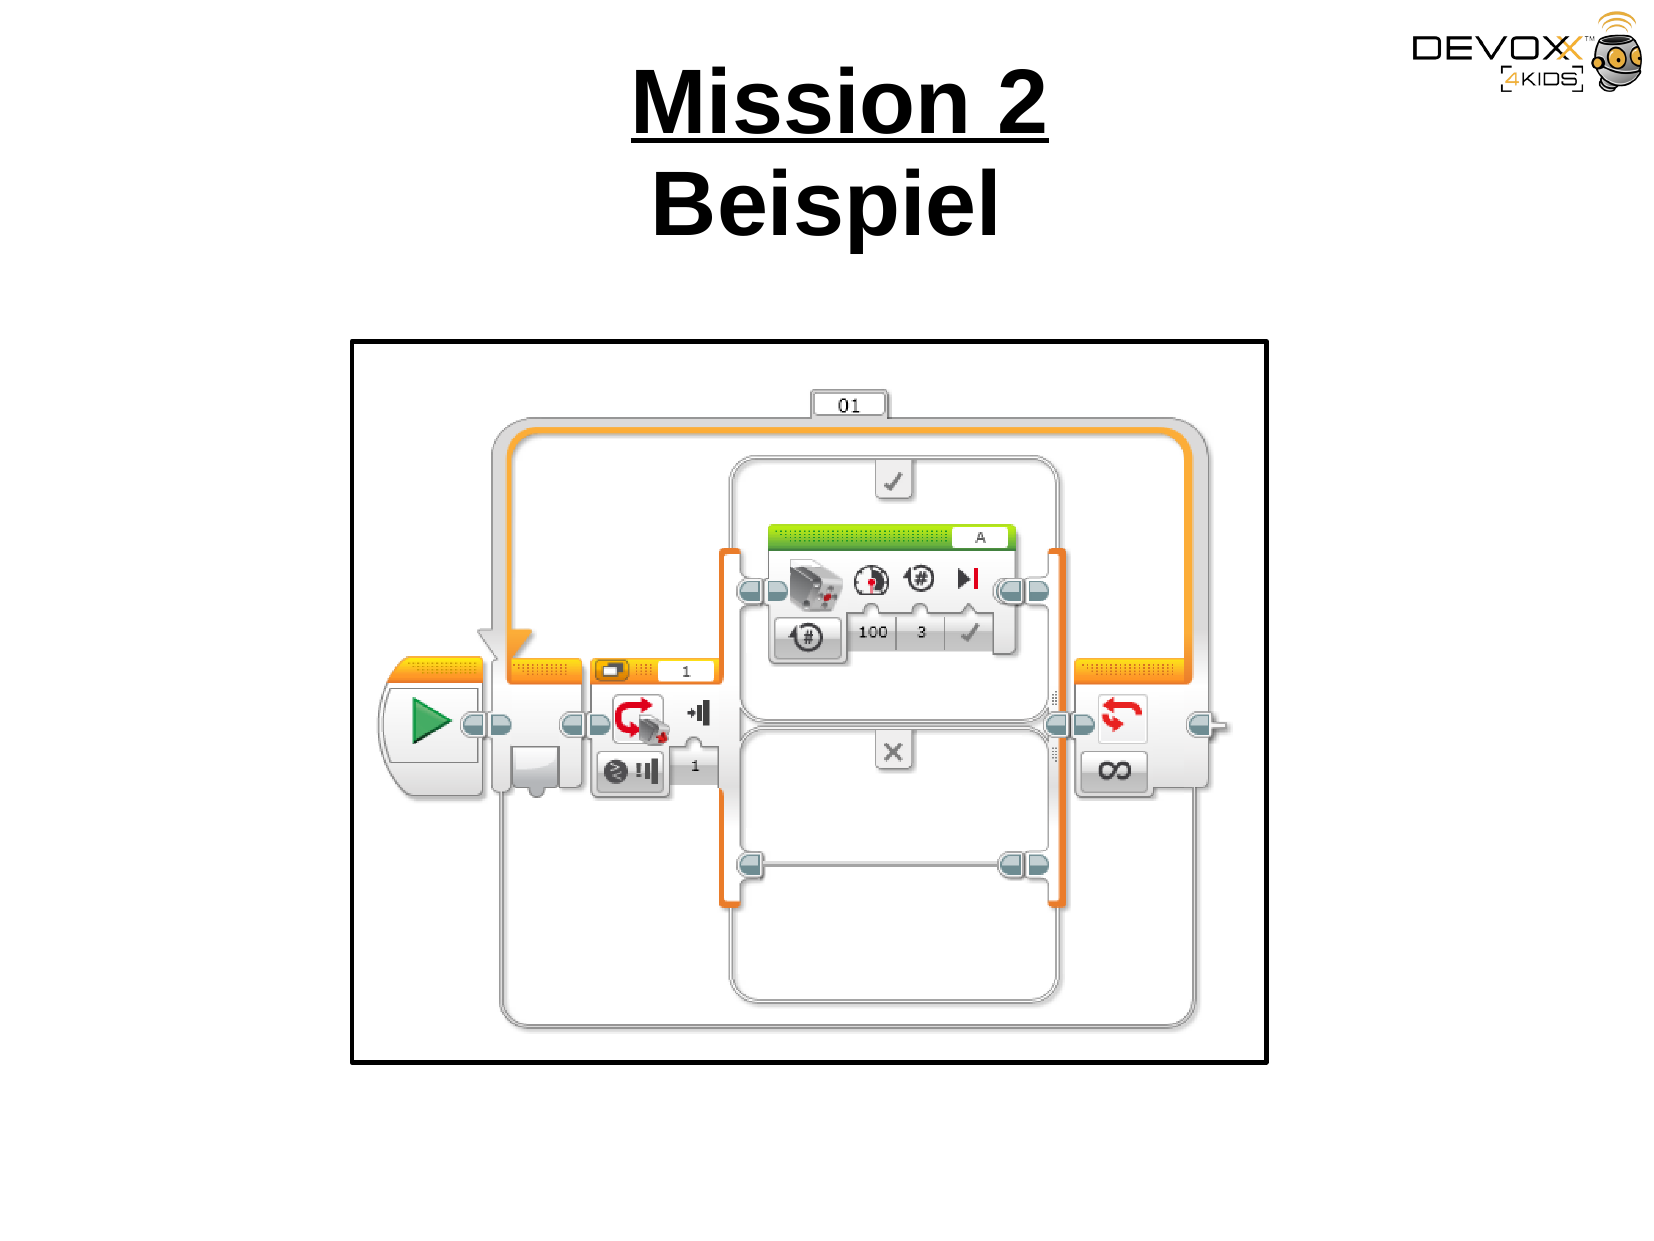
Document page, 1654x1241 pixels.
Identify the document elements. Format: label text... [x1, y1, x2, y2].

picture [354, 343, 1264, 1060]
picture [1413, 11, 1642, 92]
title Mission 2 Beispiel [82, 49, 1571, 257]
